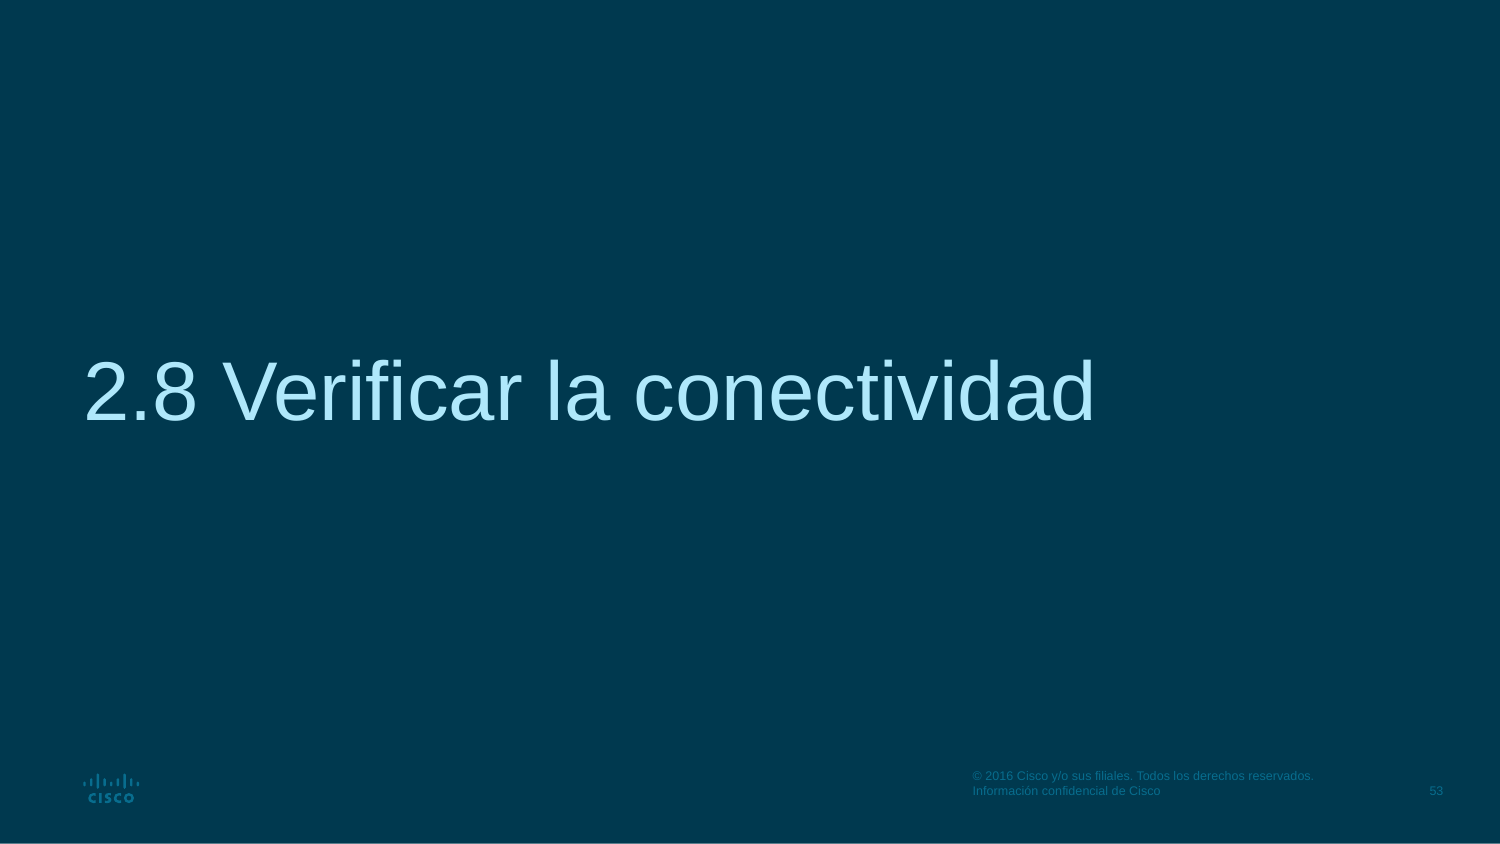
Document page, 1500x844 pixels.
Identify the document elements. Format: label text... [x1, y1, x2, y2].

title 2.8 Verificar la conectividad [68, 301, 1419, 446]
